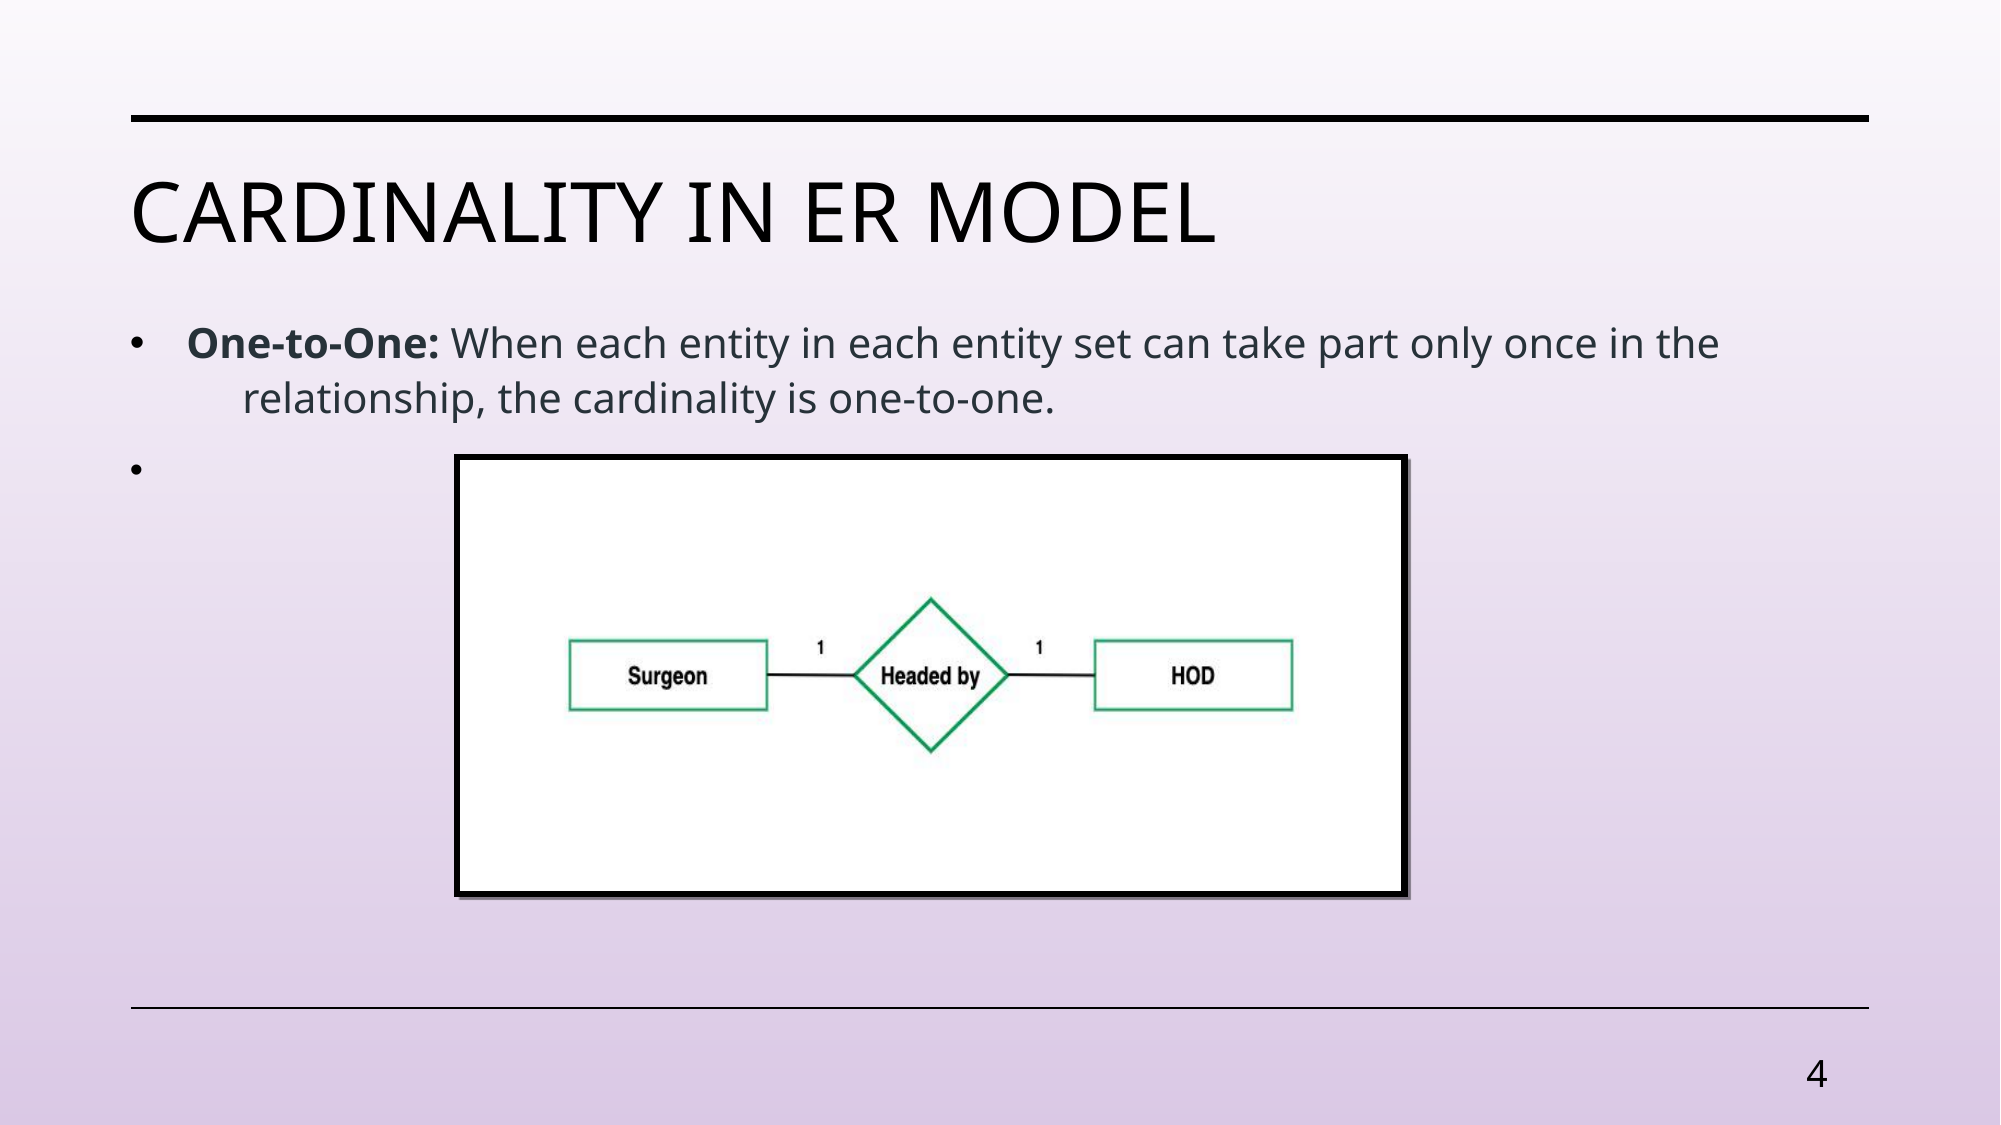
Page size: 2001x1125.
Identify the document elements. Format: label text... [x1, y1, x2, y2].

text_box [1791, 1042, 1902, 1103]
picture [459, 460, 1402, 891]
title Cardinality in er model [114, 151, 1869, 301]
list One-to-One: When each entity in each entity set can take part only once in the relationship, the cardinality is one-to-one. [114, 304, 1869, 973]
